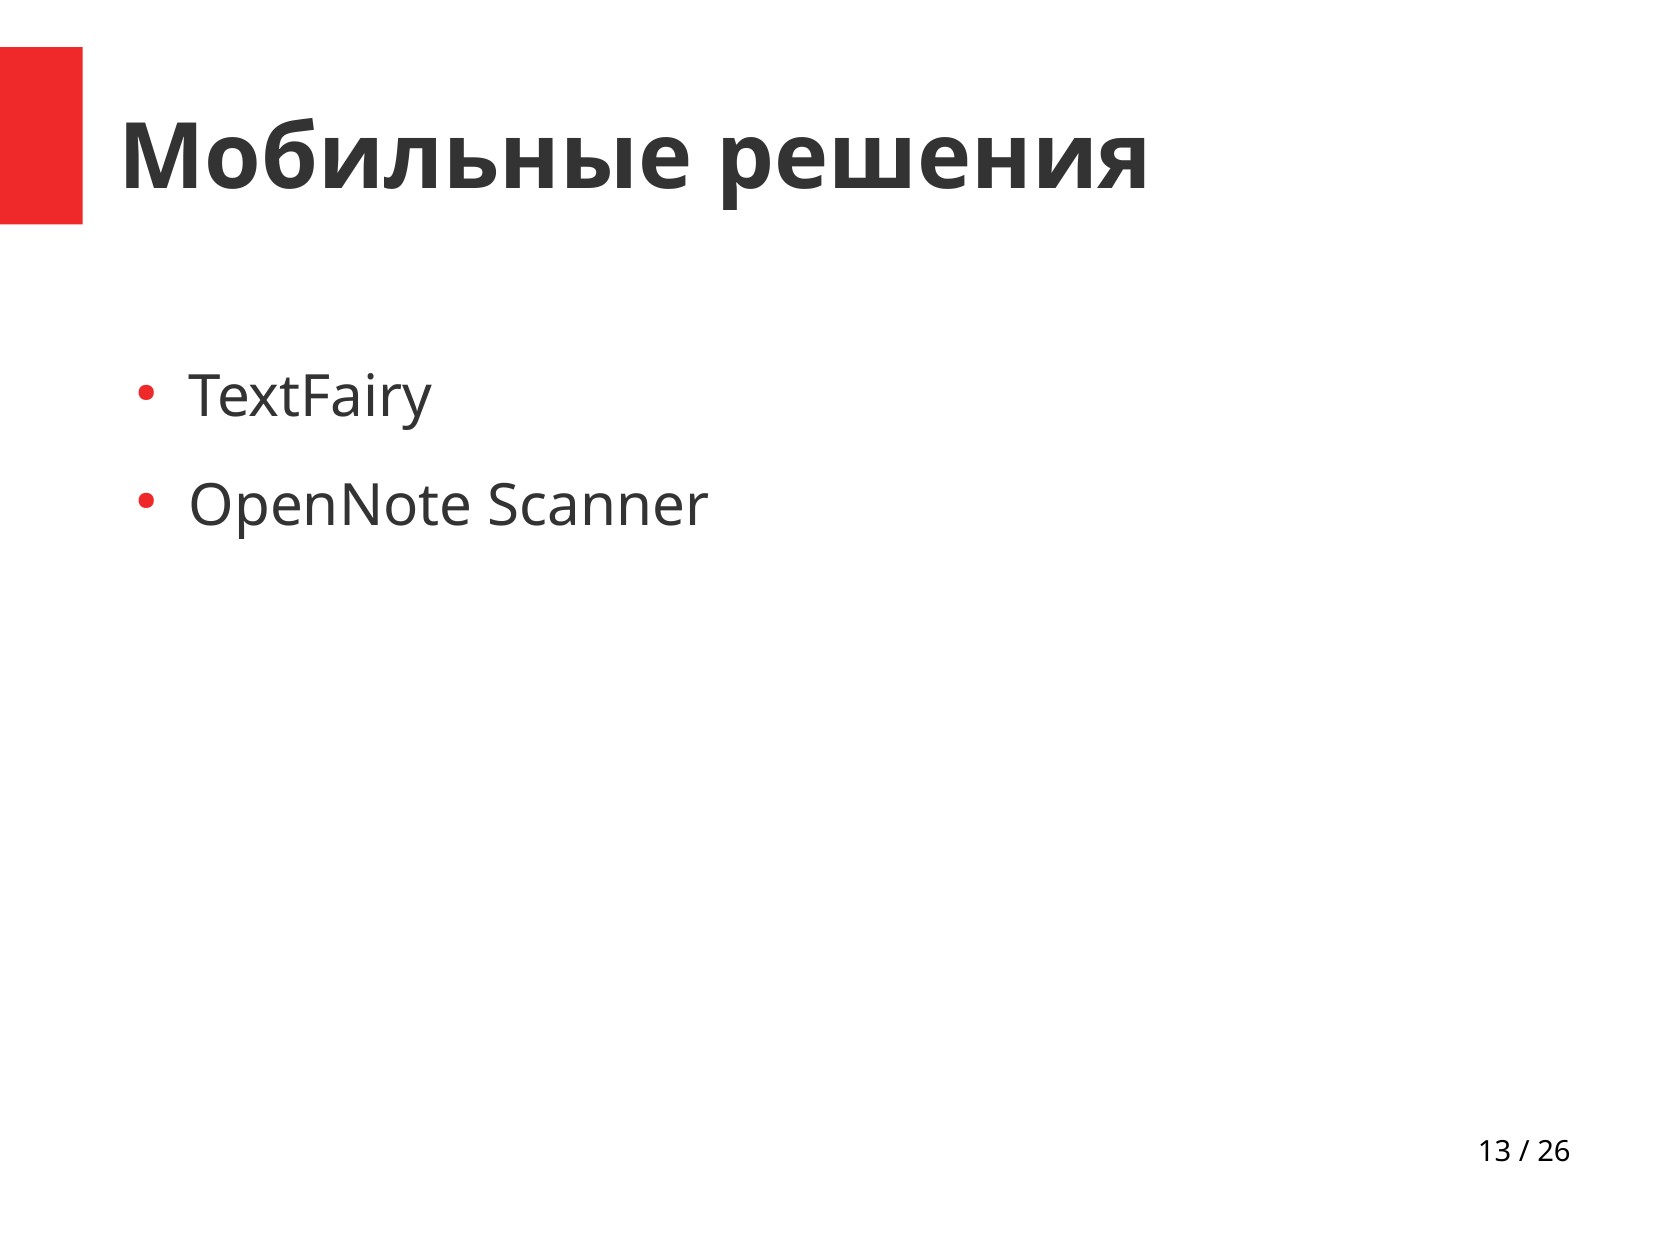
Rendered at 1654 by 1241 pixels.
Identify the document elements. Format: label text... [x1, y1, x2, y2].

list TextFairy OpenNote Scanner [118, 354, 1536, 1074]
title Мобильные решения [118, 49, 1571, 257]
